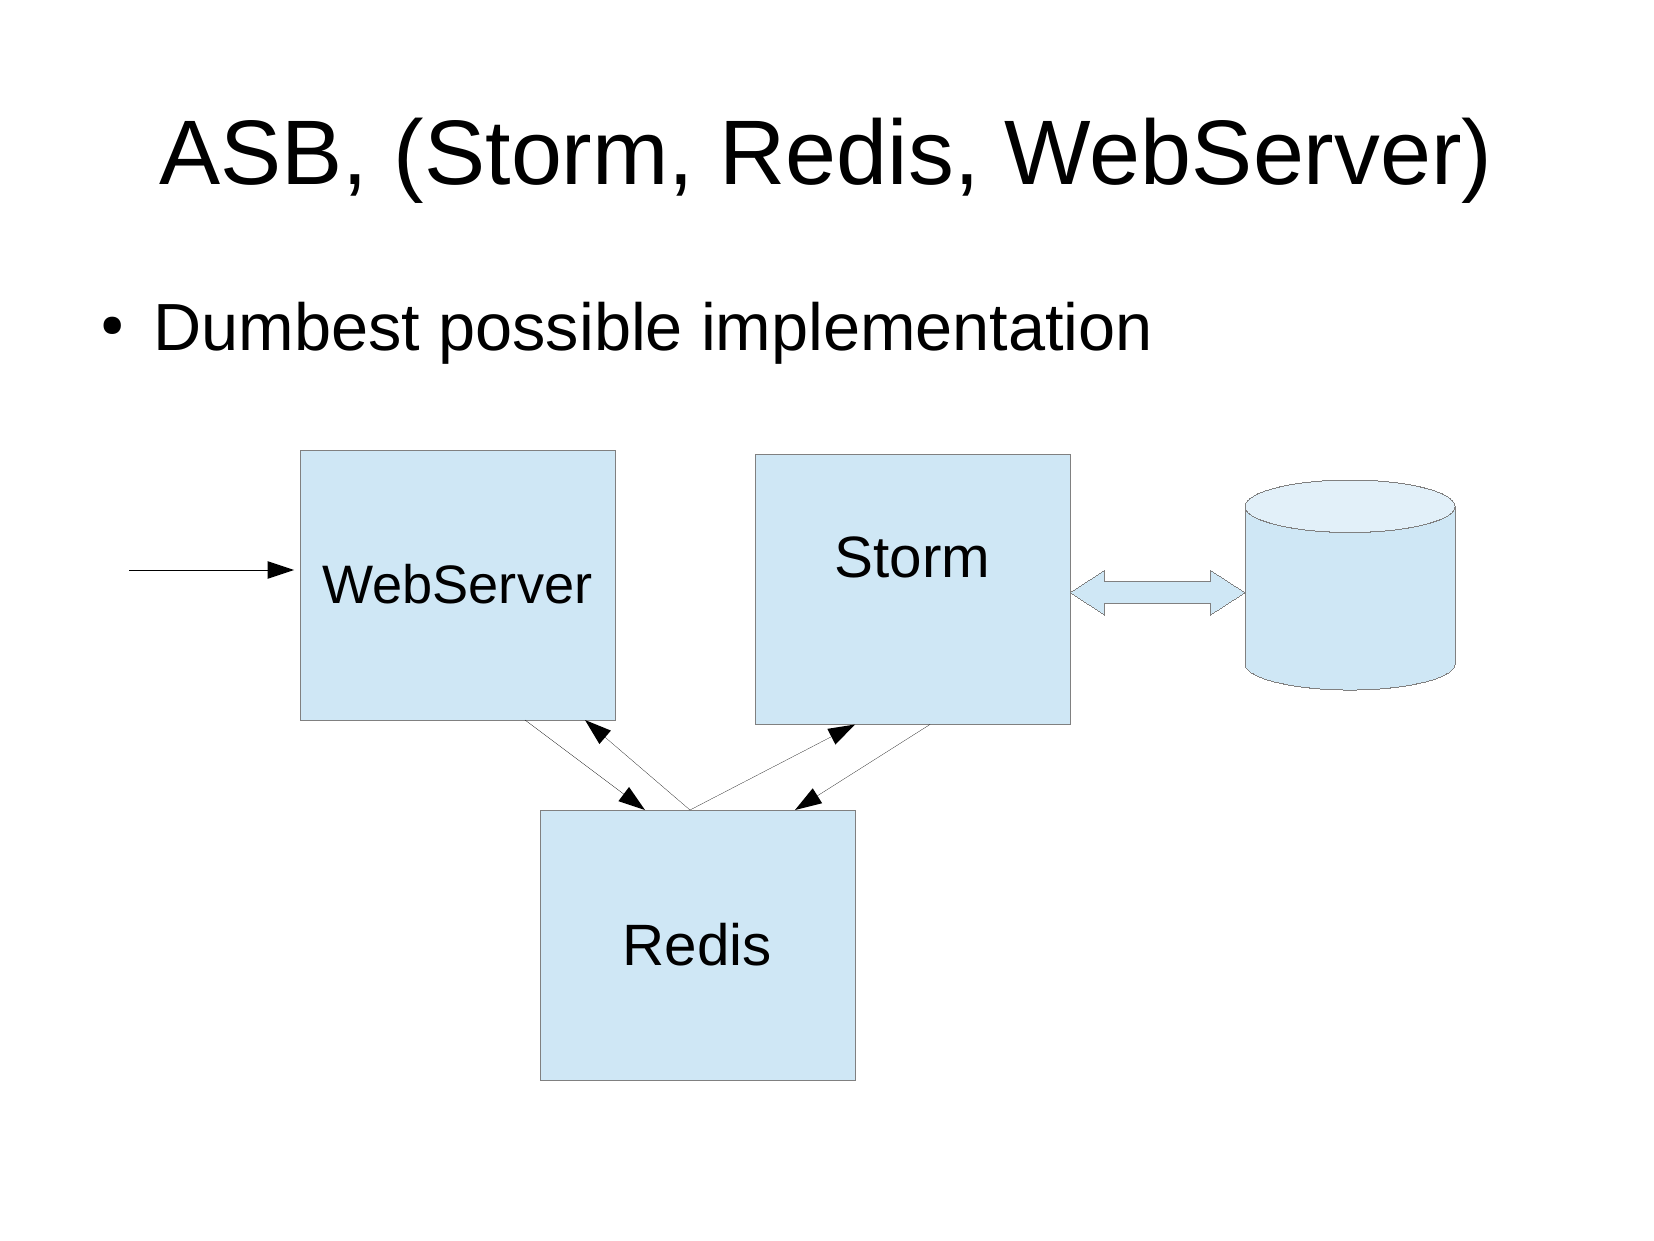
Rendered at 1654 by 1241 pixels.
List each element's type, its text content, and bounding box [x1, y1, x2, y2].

text_box WebServer [300, 450, 616, 721]
list Dumbest possible implementation [82, 290, 1571, 1109]
text_box [1070, 507, 1456, 691]
text_box Redis [540, 810, 856, 1081]
title ASB, (Storm, Redis, WebServer) [82, 49, 1571, 257]
text_box Storm [755, 454, 1071, 725]
